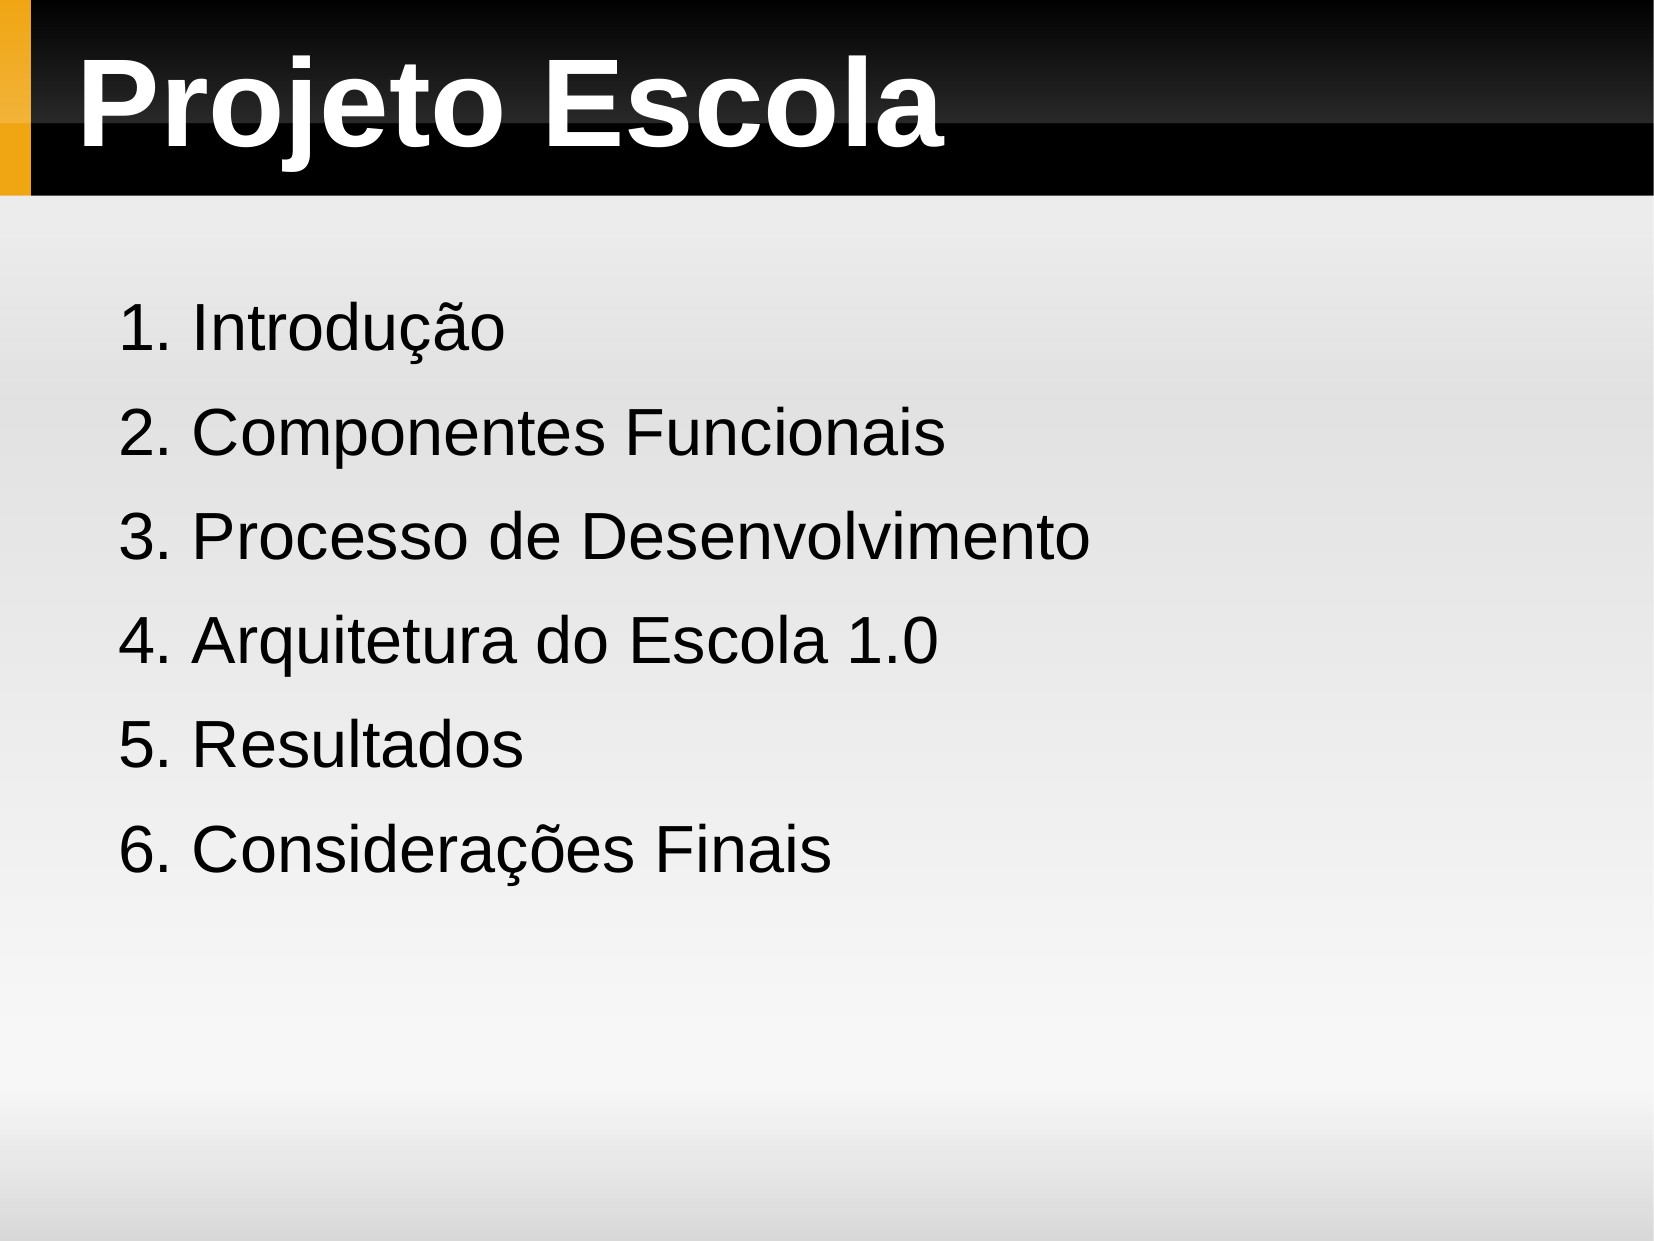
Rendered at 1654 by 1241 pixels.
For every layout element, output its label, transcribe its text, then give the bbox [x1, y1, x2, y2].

list 1. Introdução 2. Componentes Funcionais 3. Processo de Desenvolvimento 4. Arquitetura do Escola 1.0 5. Resultados 6. Considerações Finais [82, 290, 1571, 1109]
picture [0, 0, 1654, 1241]
title Projeto Escola [76, 0, 1565, 208]
